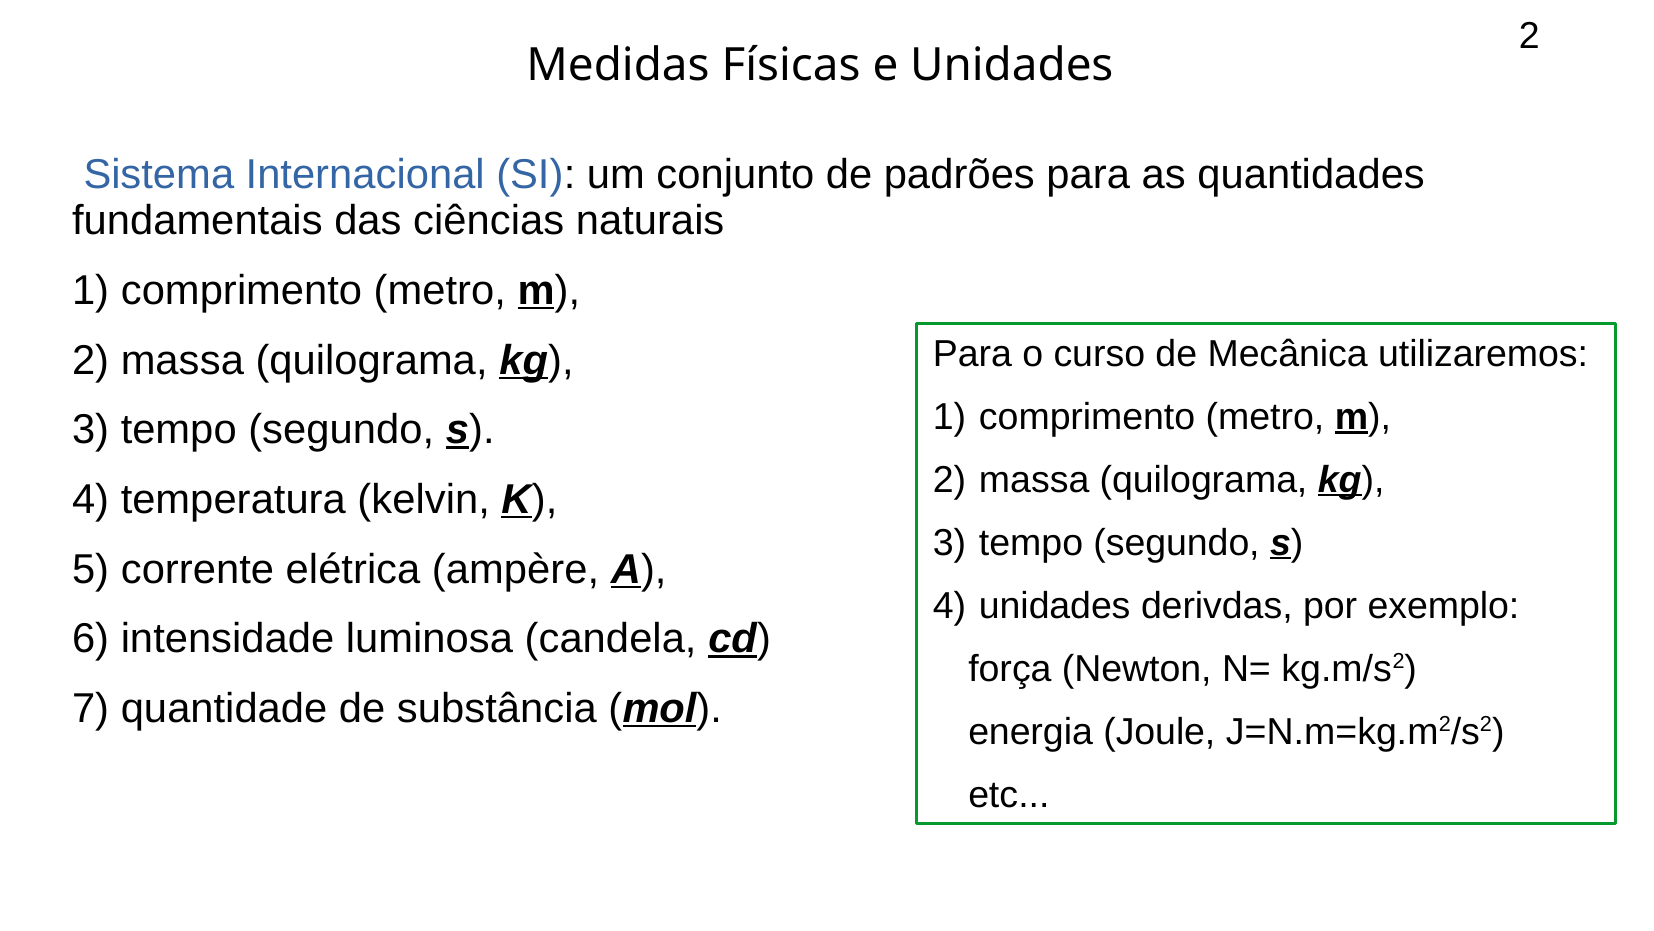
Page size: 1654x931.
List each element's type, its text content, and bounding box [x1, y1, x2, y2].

text_box Medidas Físicas e Unidades [511, 0, 1142, 102]
text_box Para o curso de Mecânica utilizaremos: comprimento (metro, m), massa (quilograma, kg), tempo (segundo, s) unidades derivdas, por exemplo: força (Newton, N= kg.m/s2) energia (Joule, J=N.m=kg.m2/s2) etc... [916, 323, 1616, 824]
text_box Sistema Internacional (SI): um conjunto de padrões para as quantidades fundamentais das ciências naturais comprimento (metro, m), massa (quilograma, kg), tempo (segundo, s). temperatura (kelvin, K), corrente elétrica (ampère, A), intensidade luminosa (candela, cd) quantidade de substância (mol). [57, 143, 1571, 786]
text_box <number> [1504, 6, 1654, 77]
